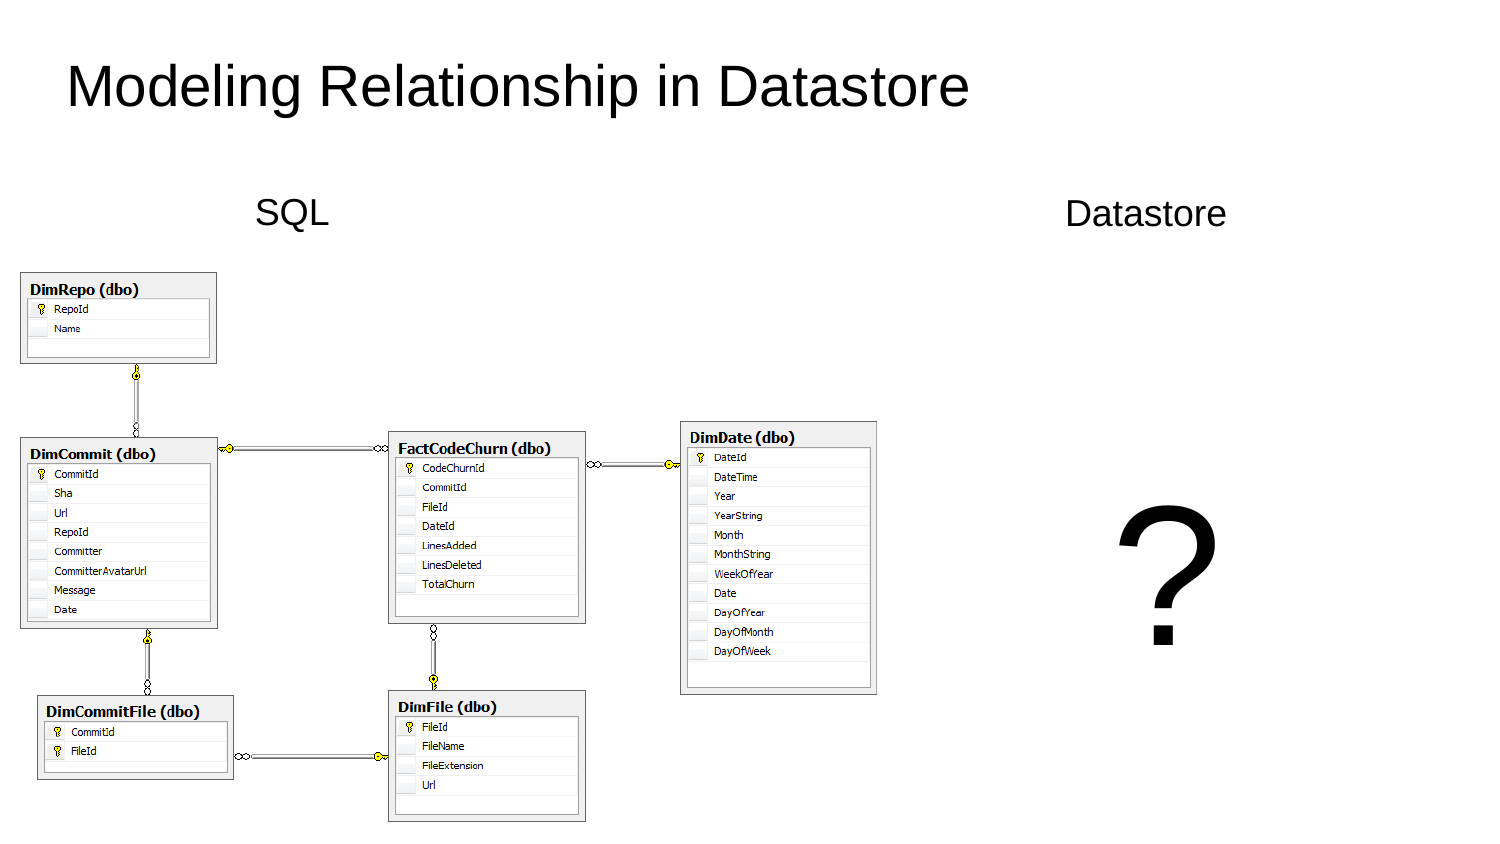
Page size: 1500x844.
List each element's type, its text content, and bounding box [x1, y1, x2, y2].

text_box SQL [239, 173, 437, 262]
text_box ? [1072, 430, 1263, 701]
title Modeling Relationship in Datastore [51, 33, 1449, 128]
text_box Datastore [1050, 174, 1247, 263]
picture [15, 267, 907, 830]
